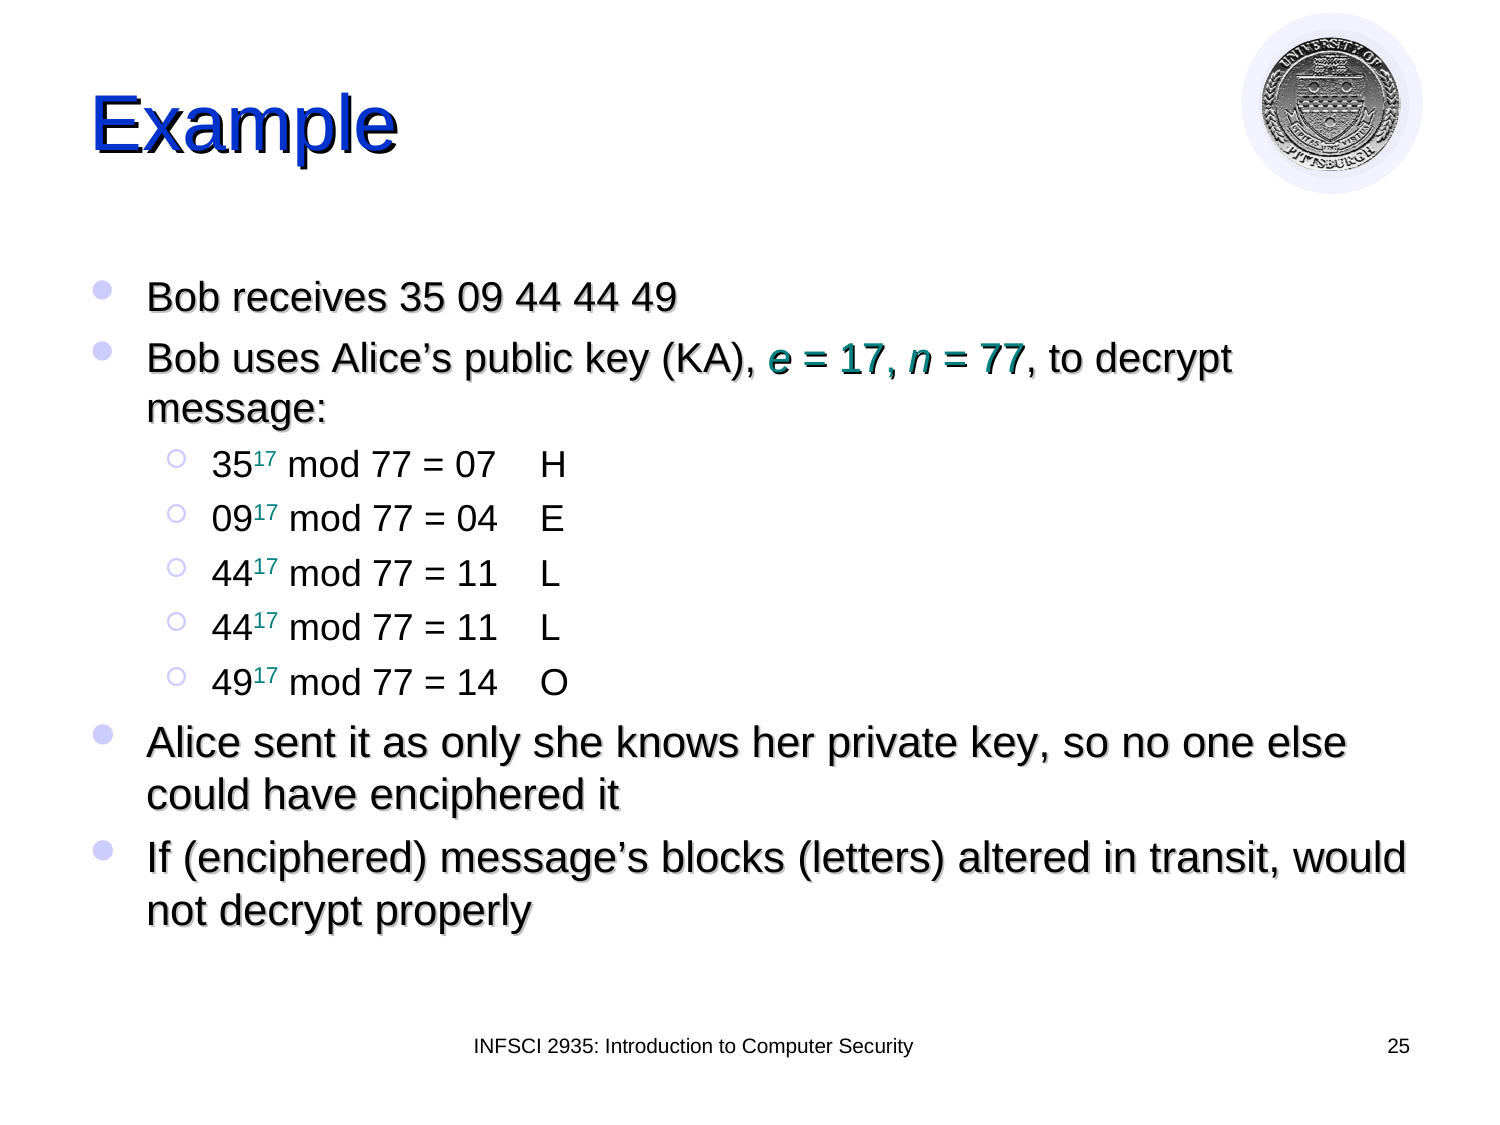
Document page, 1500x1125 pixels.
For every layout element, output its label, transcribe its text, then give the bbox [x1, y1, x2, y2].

title Example [75, 24, 1426, 213]
list Bob receives 35 09 44 44 49 Bob uses Alice’s public key (KA), e = 17, n = 77, to decrypt message: 3517 mod 77 = 07 H 0917 mod 77 = 04 E 4417 mod 77 = 11 L 4417 mod 77 = 11 L 4917 mod 77 = 14 O Alice sent it as only she knows her private key, so no one else could have enciphered it If (enciphered) message’s blocks (letters) altered in transit, would not decrypt properly [75, 262, 1426, 1006]
